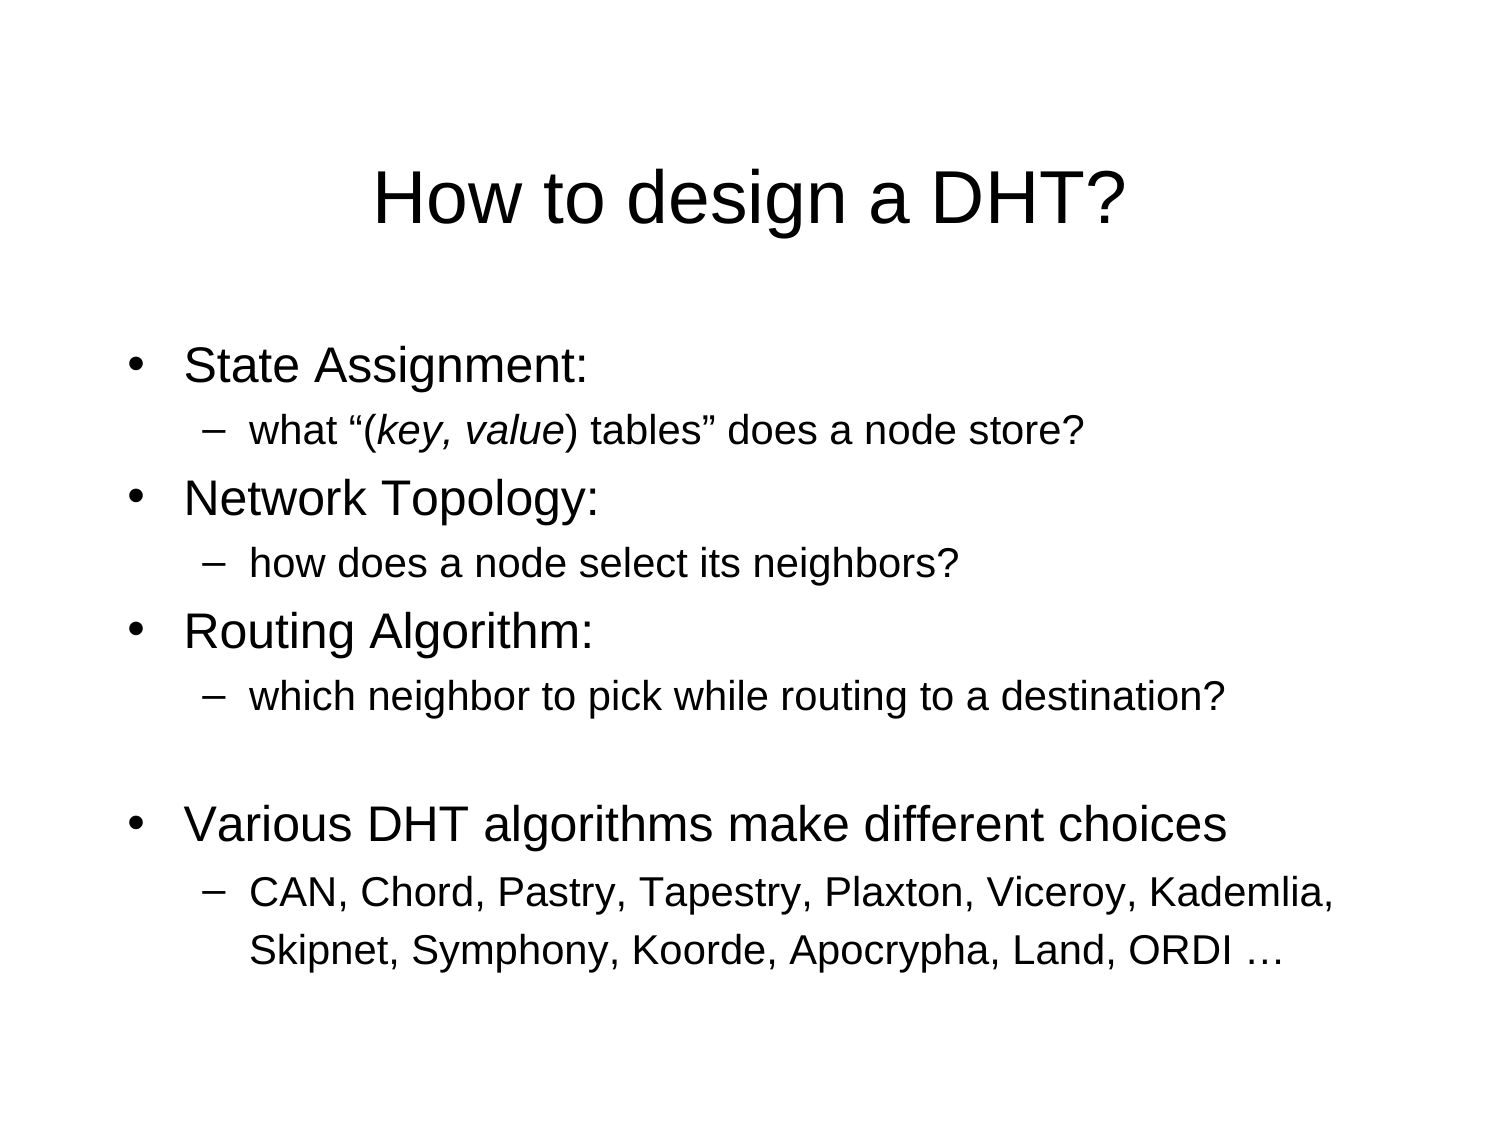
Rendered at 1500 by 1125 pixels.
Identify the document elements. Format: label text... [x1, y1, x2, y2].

list State Assignment: what “(key, value) tables” does a node store? Network Topology: how does a node select its neighbors? Routing Algorithm: which neighbor to pick while routing to a destination? Various DHT algorithms make different choices CAN, Chord, Pastry, Tapestry, Plaxton, Viceroy, Kademlia, Skipnet, Symphony, Koorde, Apocrypha, Land, ORDI … [112, 324, 1388, 1000]
title How to design a DHT? [112, 99, 1388, 288]
